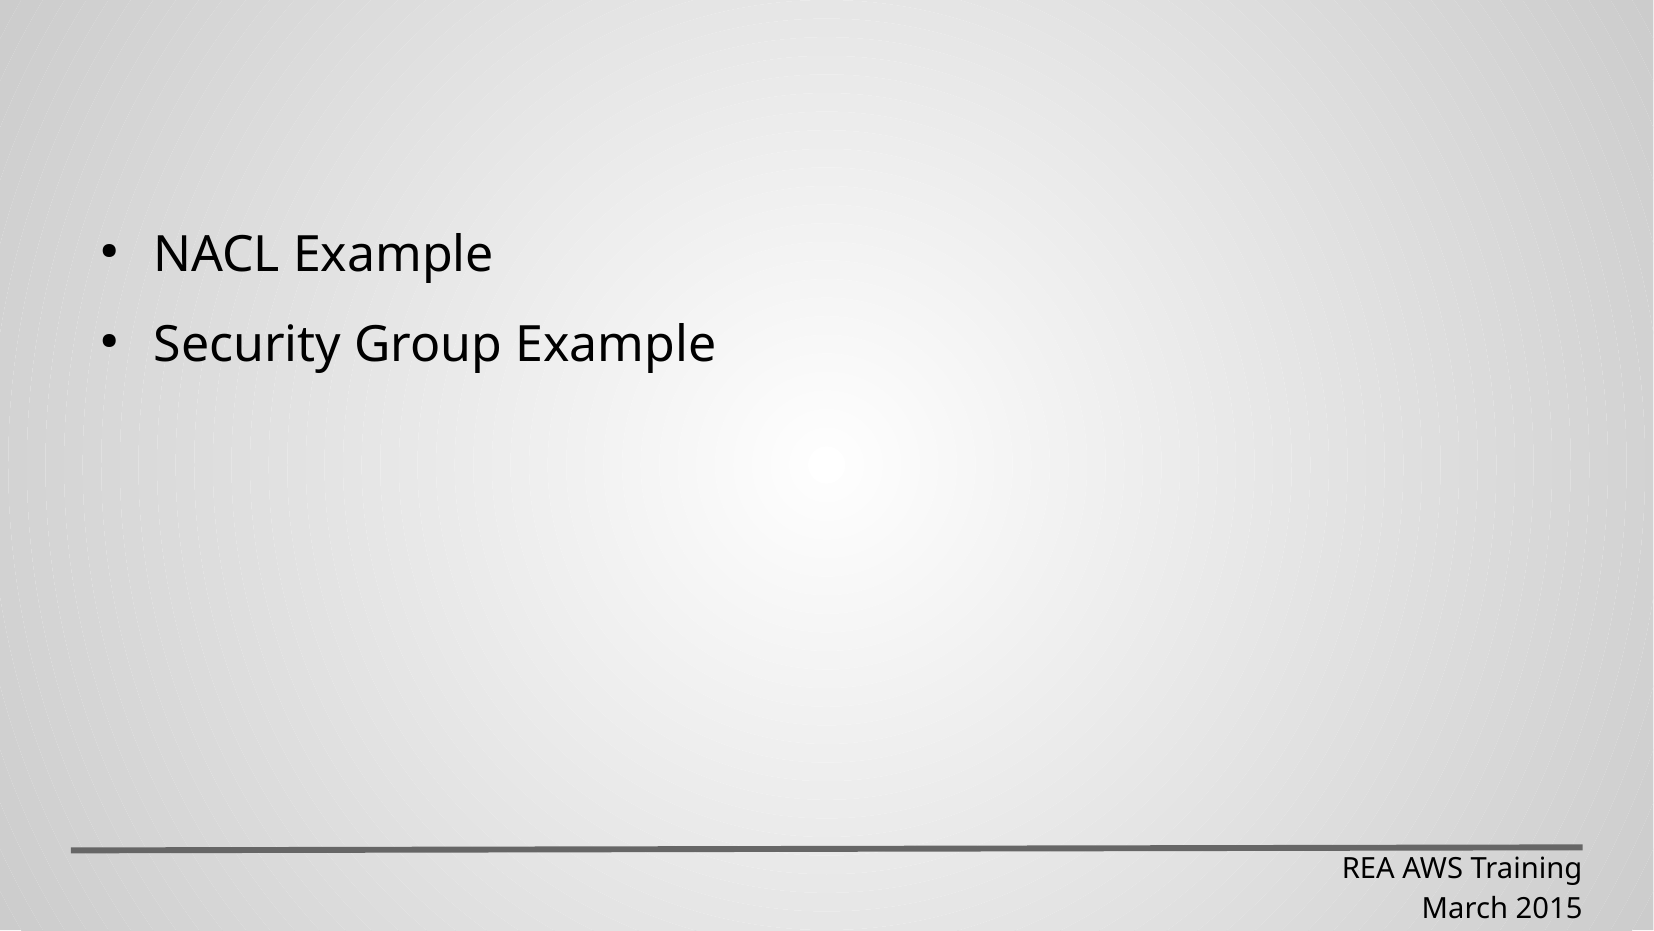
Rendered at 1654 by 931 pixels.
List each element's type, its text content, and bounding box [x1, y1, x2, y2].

list NACL Example Security Group Example [82, 217, 1571, 827]
